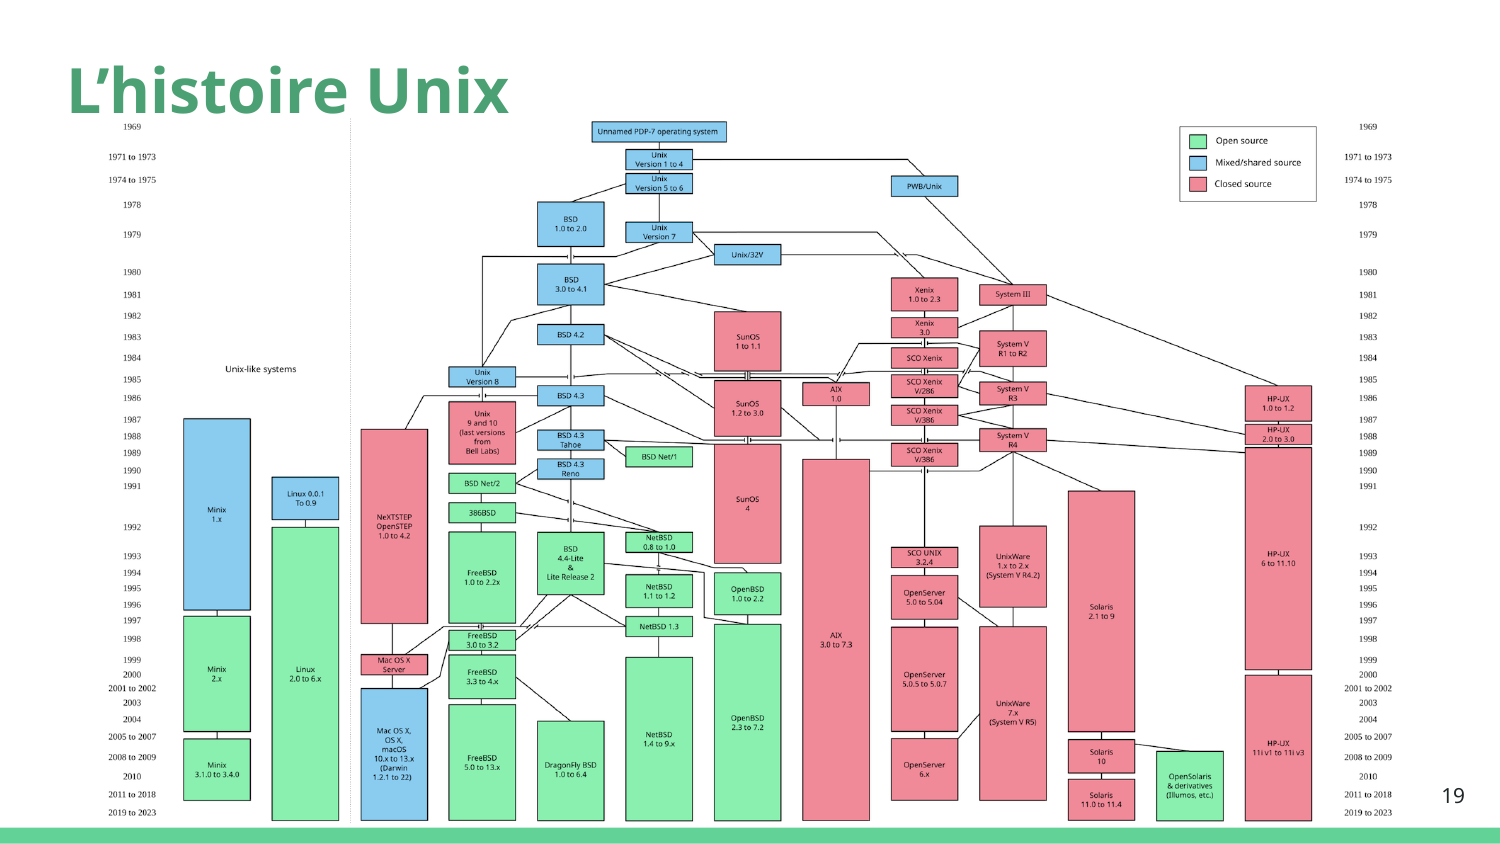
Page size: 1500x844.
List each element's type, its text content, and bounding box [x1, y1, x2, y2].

title L’histoire Unix [51, 23, 1449, 117]
slide_number <numéro> [1389, 764, 1480, 830]
picture [105, 118, 1395, 824]
